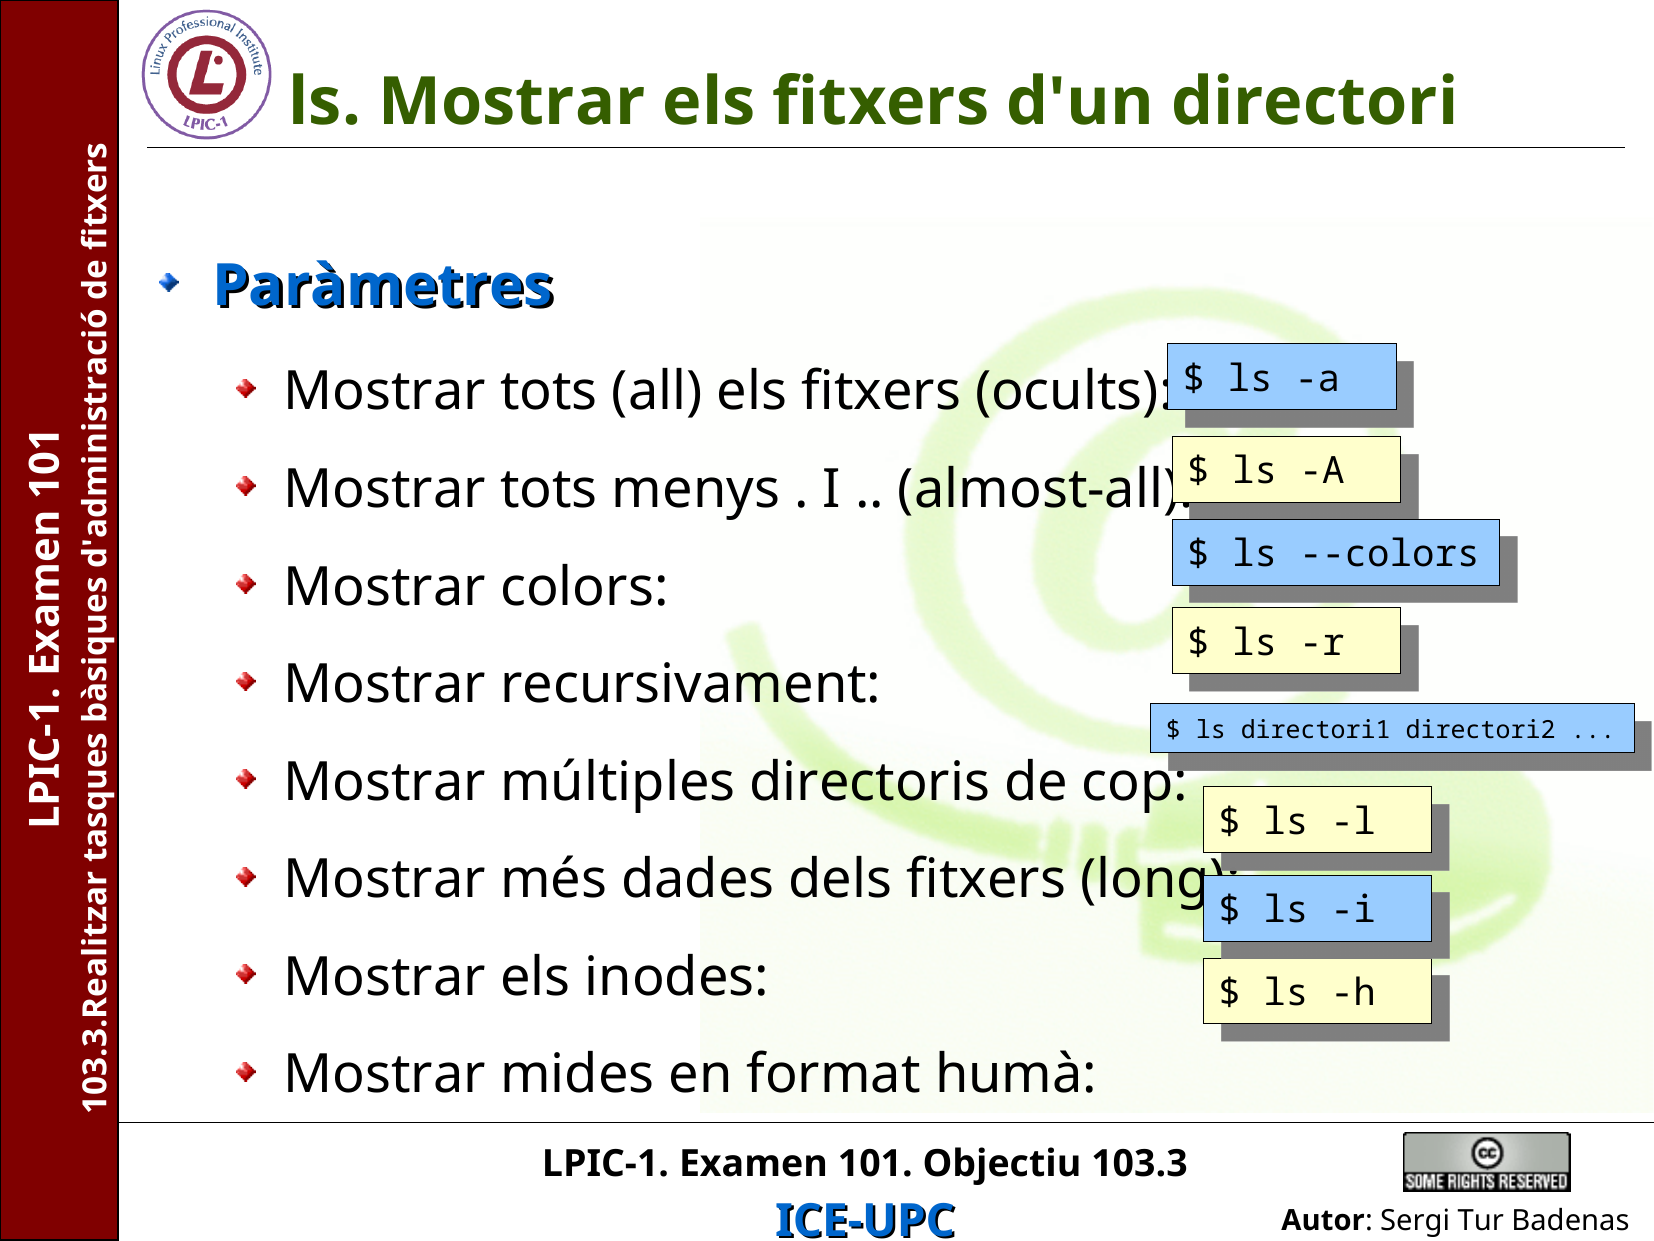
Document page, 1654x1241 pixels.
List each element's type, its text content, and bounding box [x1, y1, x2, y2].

picture [700, 217, 1654, 1113]
text_box $ ls -h [1203, 958, 1432, 1019]
title ls. Mostrar els fitxers d'un directori [129, 56, 1619, 141]
picture [135, 5, 277, 56]
text_box $ ls directori1 directori2 ... [1150, 703, 1635, 750]
picture [236, 1078, 256, 1082]
text_box $ ls -i [1203, 875, 1432, 936]
picture [977, 1078, 992, 1089]
picture [877, 1078, 891, 1089]
text_box $ ls -a [1167, 343, 1397, 404]
text_box $ ls --colors [1172, 519, 1500, 580]
text_box $ ls -A [1172, 436, 1401, 497]
picture [1403, 1132, 1571, 1192]
text_box $ ls -r [1172, 607, 1401, 668]
picture [773, 1078, 790, 1089]
list Paràmetres Mostrar tots (all) els fitxers (ocults): Mostrar tots menys . I .. (almost-all): Mostrar colors: Mostrar recursivament: Mostrar múltiples directoris de cop: Mostrar més dades dels fitxers (long): Mostrar els inodes: Mostrar mides en format humà: [141, 242, 1630, 1078]
text_box $ ls -l [1203, 786, 1432, 847]
picture [1059, 1078, 1073, 1089]
